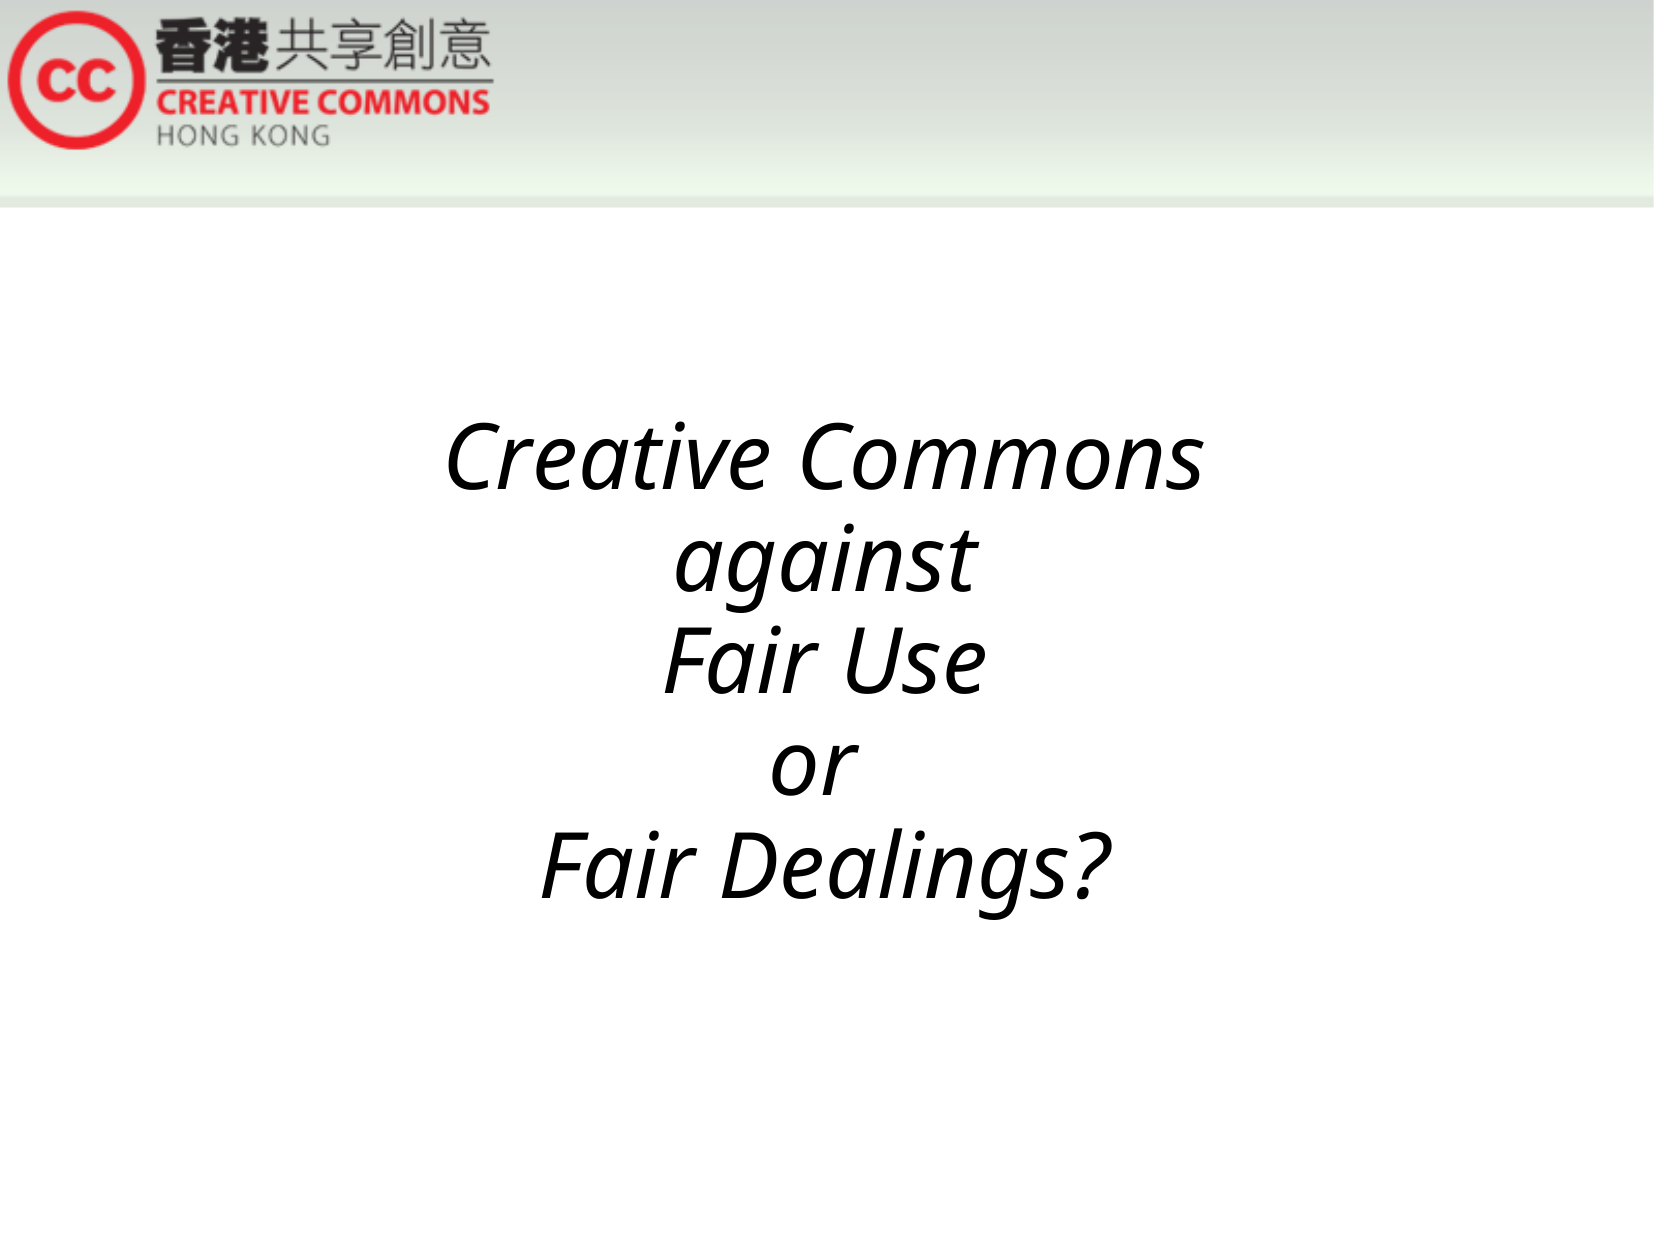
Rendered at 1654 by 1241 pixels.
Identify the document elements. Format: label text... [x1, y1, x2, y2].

picture [0, 0, 1654, 1241]
text_box Creative Commons against Fair Use or Fair Dealings? [80, 205, 1569, 1217]
